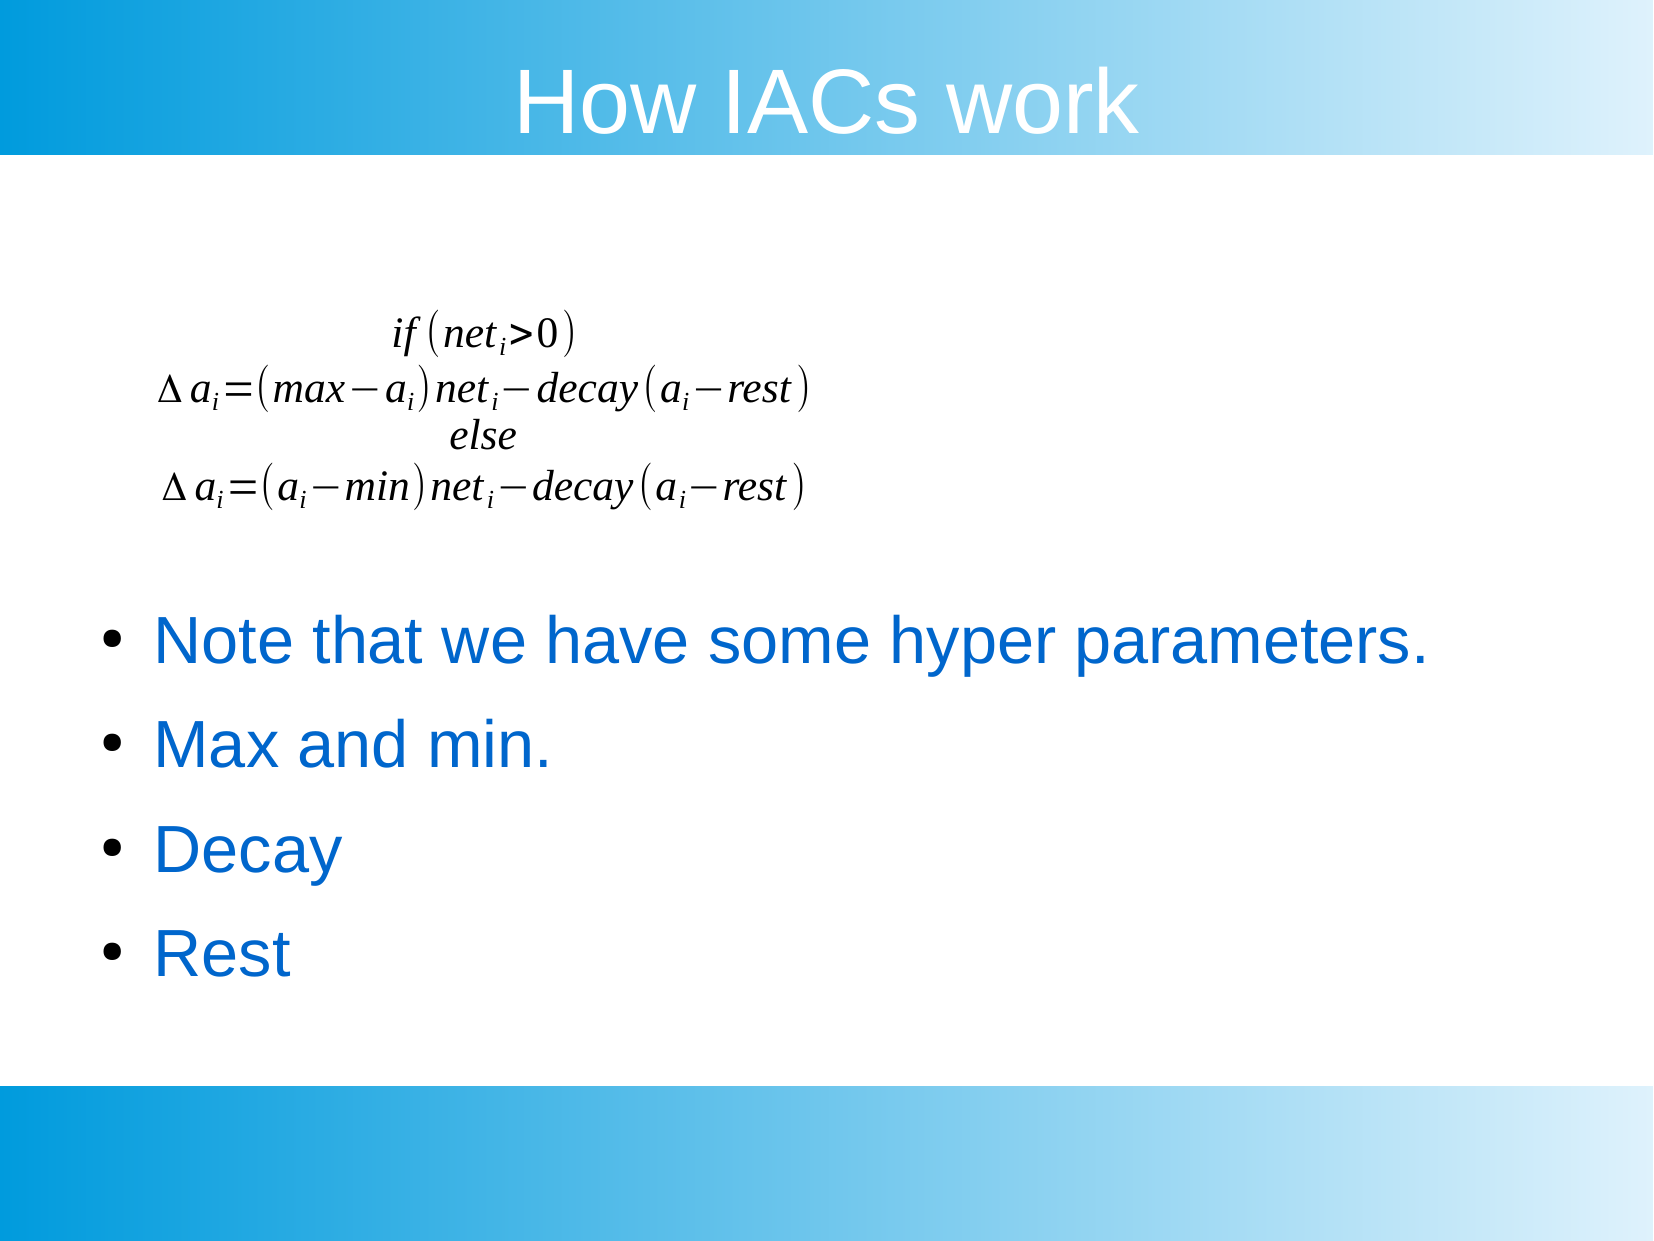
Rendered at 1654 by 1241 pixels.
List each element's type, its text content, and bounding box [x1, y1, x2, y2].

chart [150, 307, 817, 514]
list Note that we have some hyper parameters. Max and min. Decay Rest [82, 290, 1571, 1010]
chart [776, 595, 895, 655]
title How IACs work [82, 49, 1571, 155]
